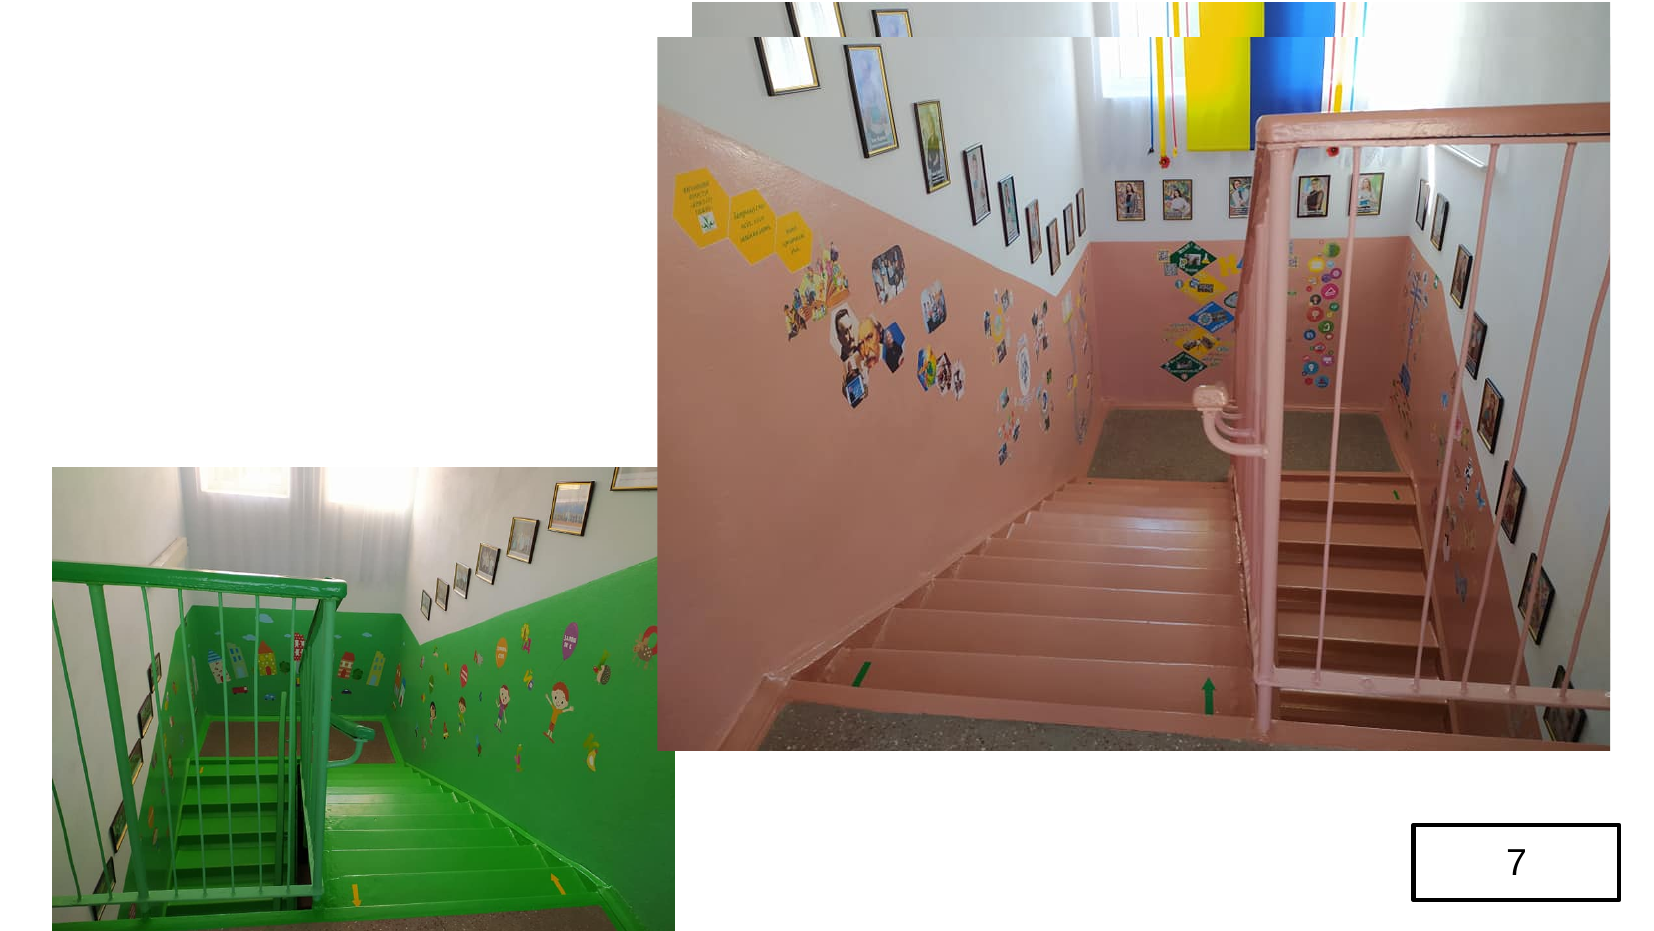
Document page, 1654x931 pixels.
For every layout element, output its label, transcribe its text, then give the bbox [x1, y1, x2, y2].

text_box <number> [1611, 825, 1619, 900]
picture [51, 1, 1611, 931]
